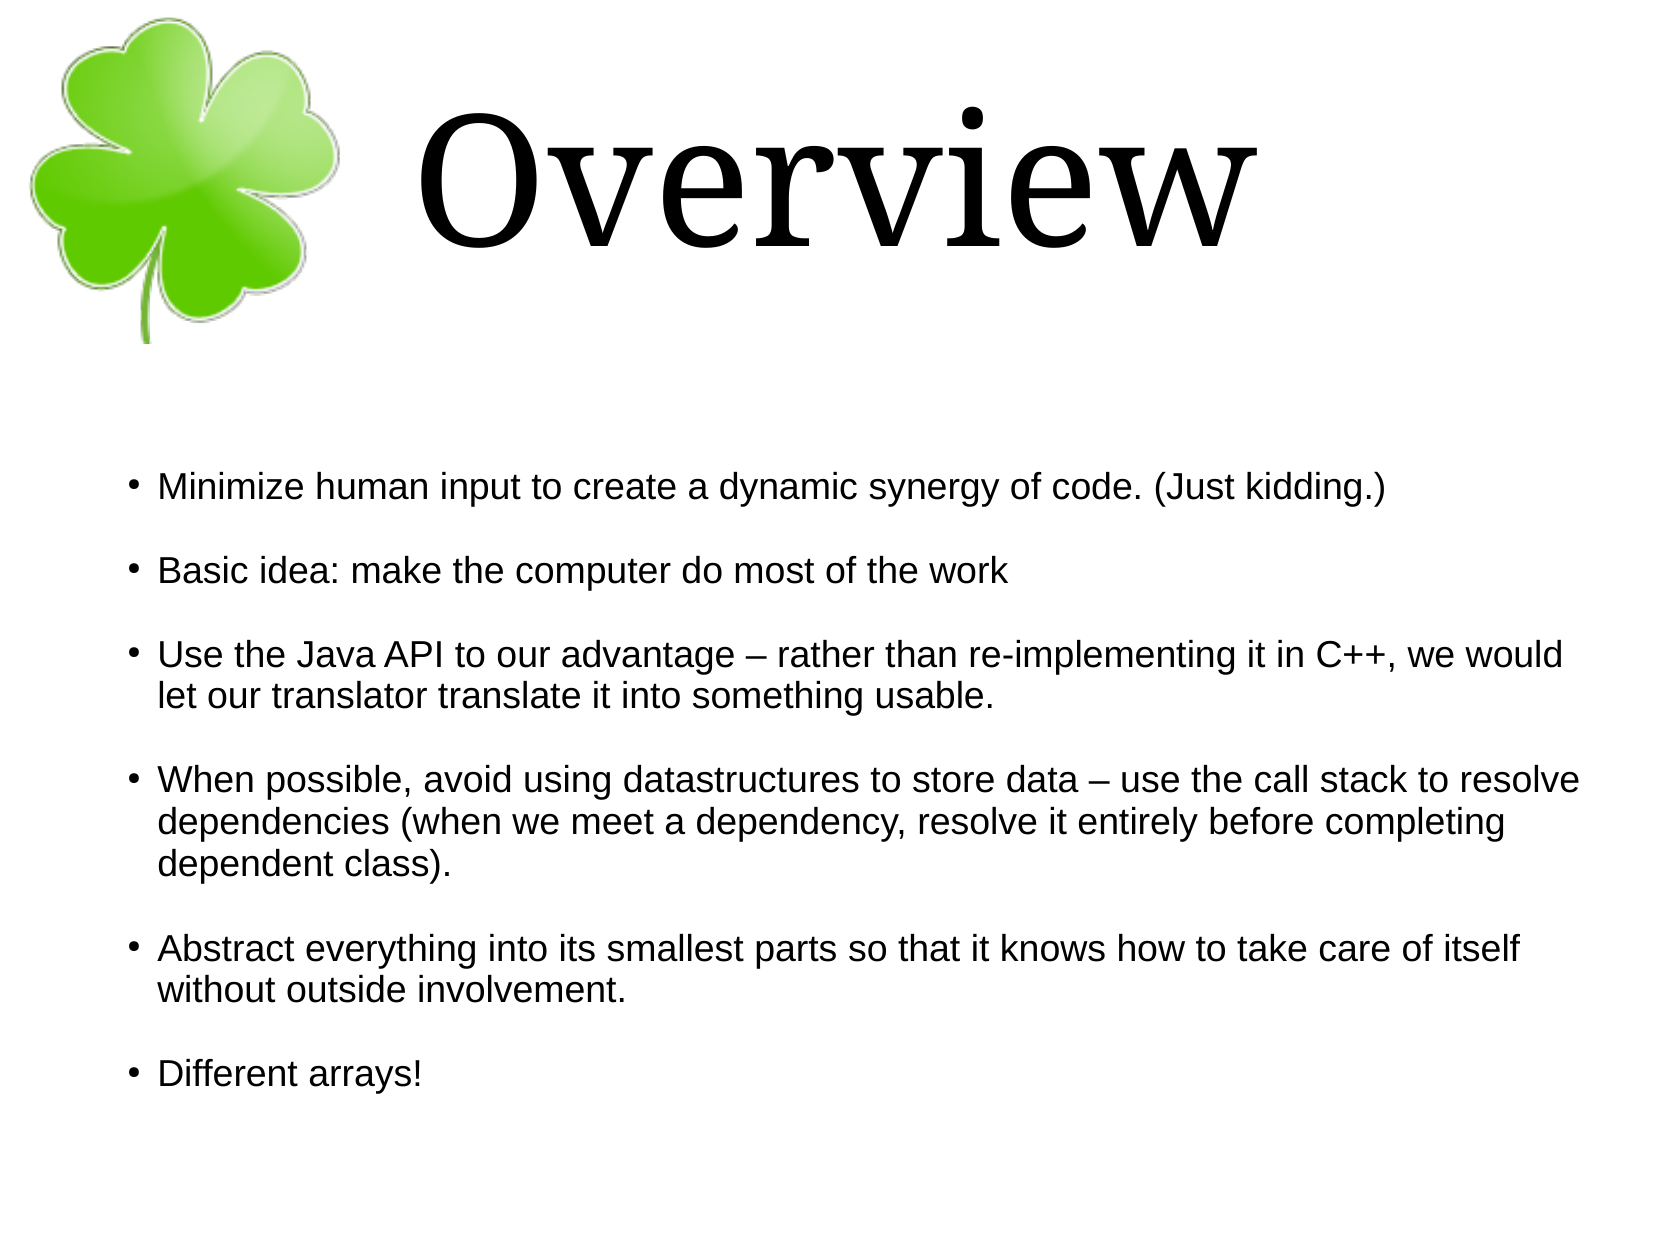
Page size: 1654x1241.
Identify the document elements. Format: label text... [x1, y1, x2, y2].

text_box Minimize human input to create a dynamic synergy of code. (Just kidding.) Basic idea: make the computer do most of the work Use the Java API to our advantage – rather than re-implementing it in C++, we would let our translator translate it into something usable. When possible, avoid using datastructures to store data – use the call stack to resolve dependencies (when we meet a dependency, resolve it entirely before completing dependent class). Abstract everything into its smallest parts so that it knows how to take care of itself without outside involvement. Different arrays! [112, 457, 1613, 1103]
text_box Overview [396, 42, 1560, 272]
picture [0, 0, 371, 344]
